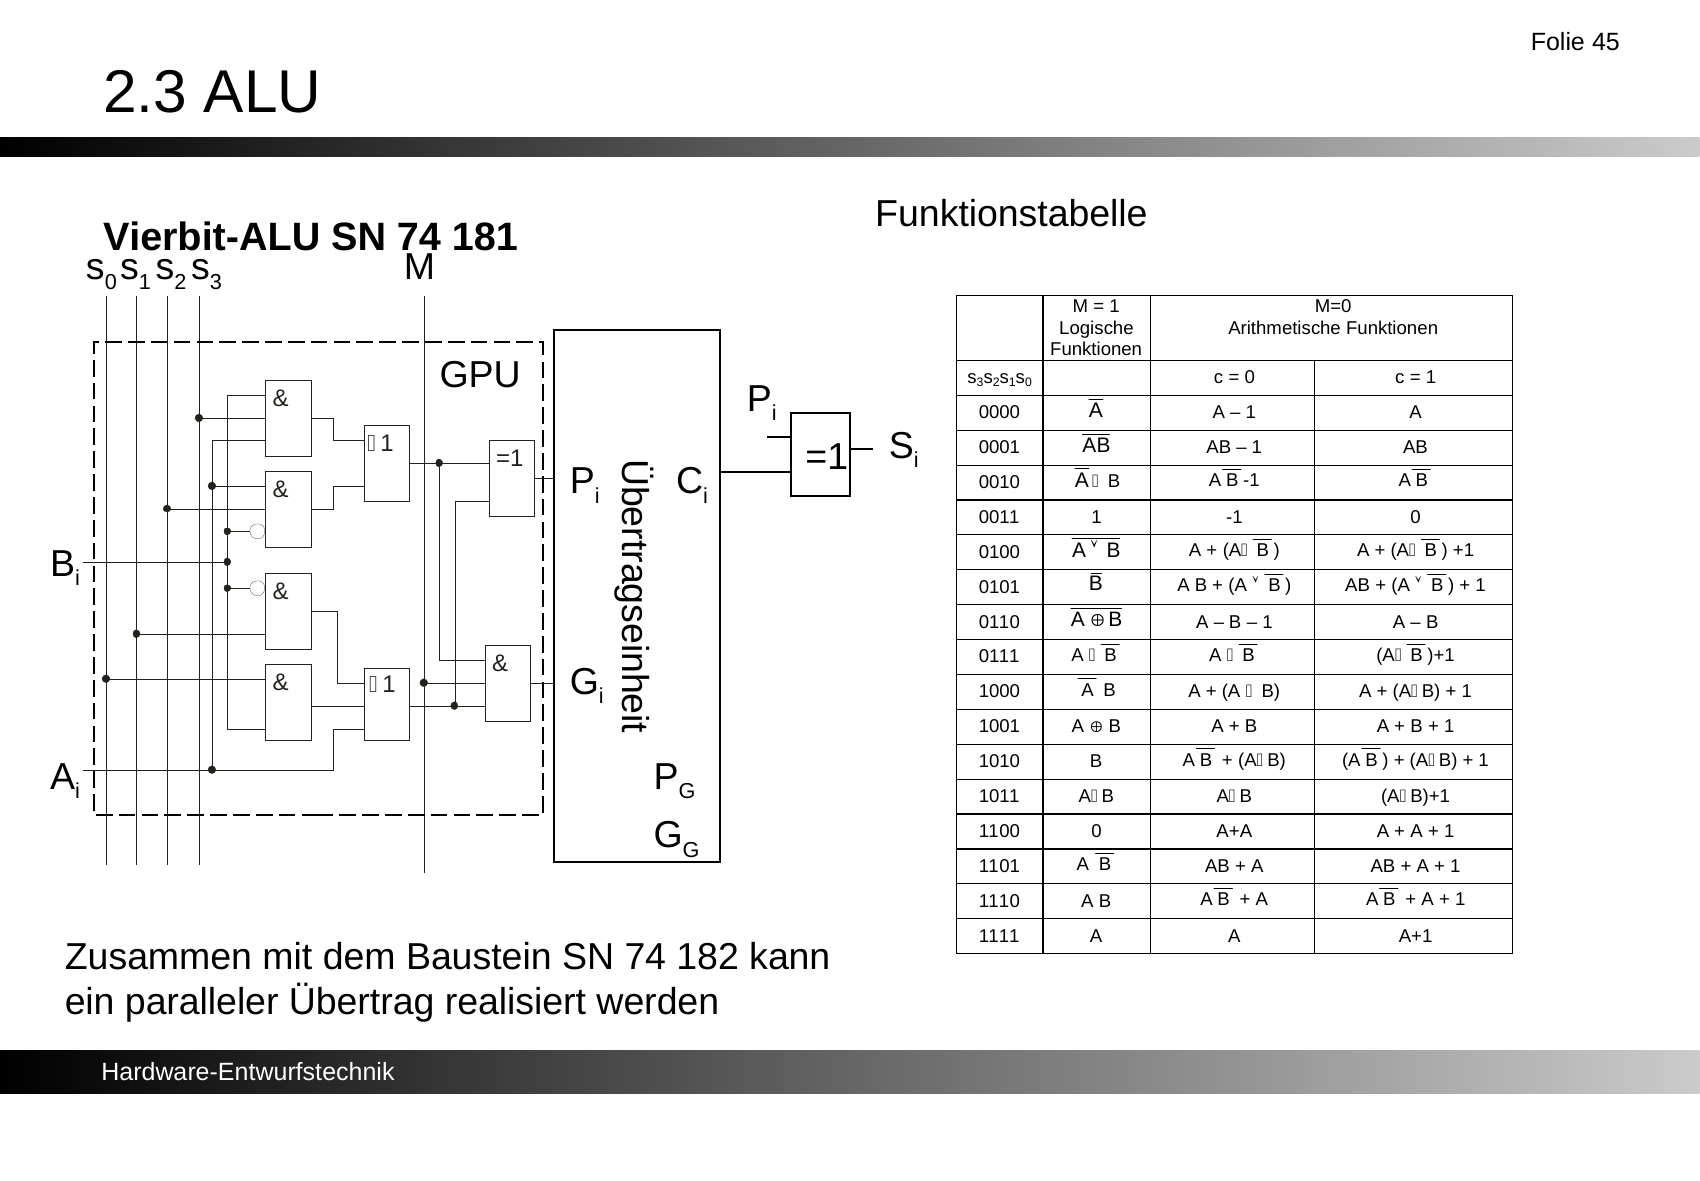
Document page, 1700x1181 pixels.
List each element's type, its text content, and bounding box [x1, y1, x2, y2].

text_box s0 [71, 234, 105, 302]
text_box Übertragseinheit [554, 330, 720, 863]
list Vierbit-ALU SN 74 181 [87, 202, 1613, 1022]
text_box M [389, 234, 451, 295]
text_box s2 [140, 234, 176, 302]
text_box =1 [790, 413, 850, 496]
text_box Zusammen mit dem Baustein SN 74 182 kann ein paralleler Übertrag realisiert werden [50, 924, 851, 1031]
text_box Pi [555, 448, 615, 516]
text_box s3 [176, 234, 240, 302]
text_box Gi [554, 649, 619, 717]
text_box GG [638, 802, 715, 870]
text_box Bi [35, 531, 95, 598]
text_box Funktionstabelle [860, 180, 1163, 242]
title 2.3 ALU [87, 36, 1421, 142]
text_box PG [638, 743, 711, 802]
text_box GPU [424, 342, 536, 403]
chart [955, 295, 1550, 969]
text_box Si [874, 413, 934, 480]
text_box s1 [105, 234, 140, 302]
text_box Pi [732, 365, 792, 433]
text_box Ci [661, 448, 723, 516]
chart [82, 295, 562, 874]
text_box Ai [35, 743, 95, 811]
